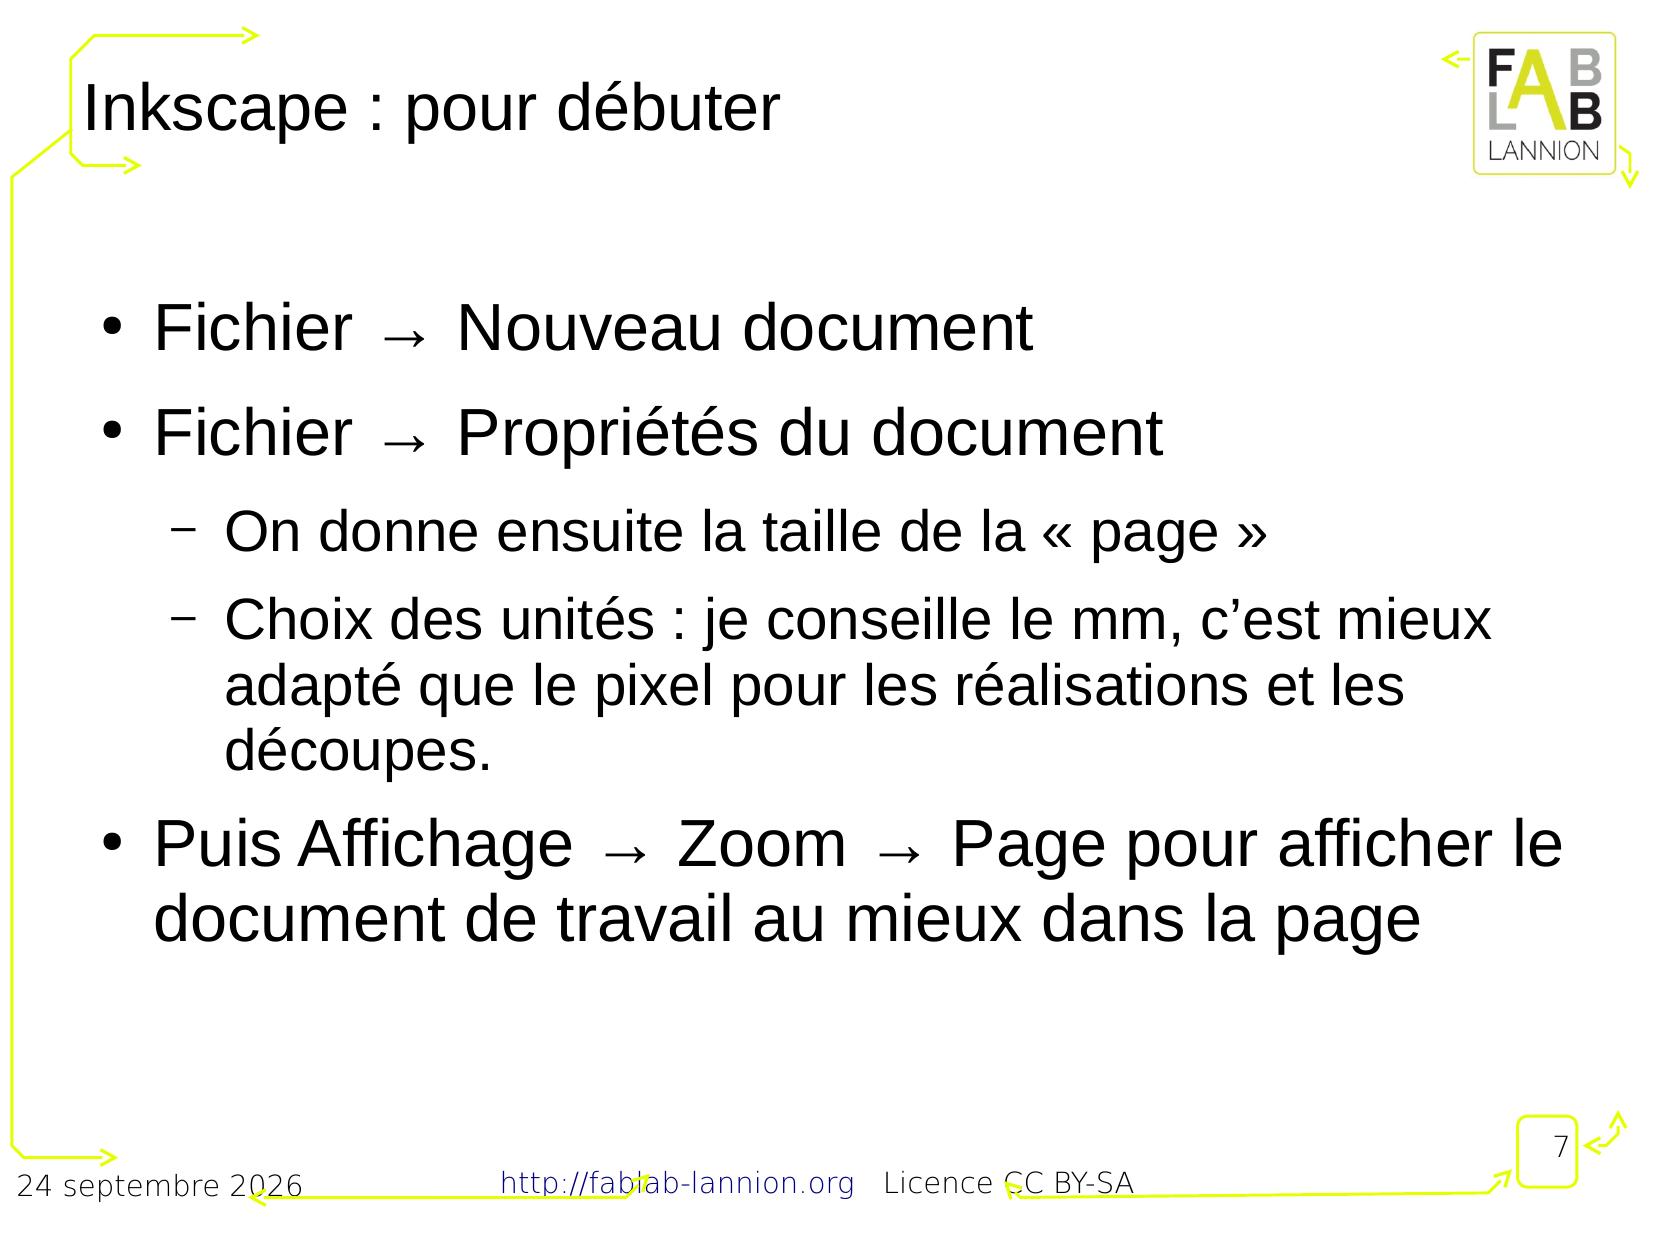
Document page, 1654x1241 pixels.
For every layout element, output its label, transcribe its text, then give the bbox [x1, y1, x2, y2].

list Fichier → Nouveau document Fichier → Propriétés du document On donne ensuite la taille de la « page » Choix des unités : je conseille le mm, c’est mieux adapté que le pixel pour les réalisations et les découpes. Puis Affichage → Zoom → Page pour afficher le document de travail au mieux dans la page [82, 290, 1571, 1010]
picture [1470, 29, 1619, 178]
title Inkscape : pour débuter [82, 49, 1441, 166]
